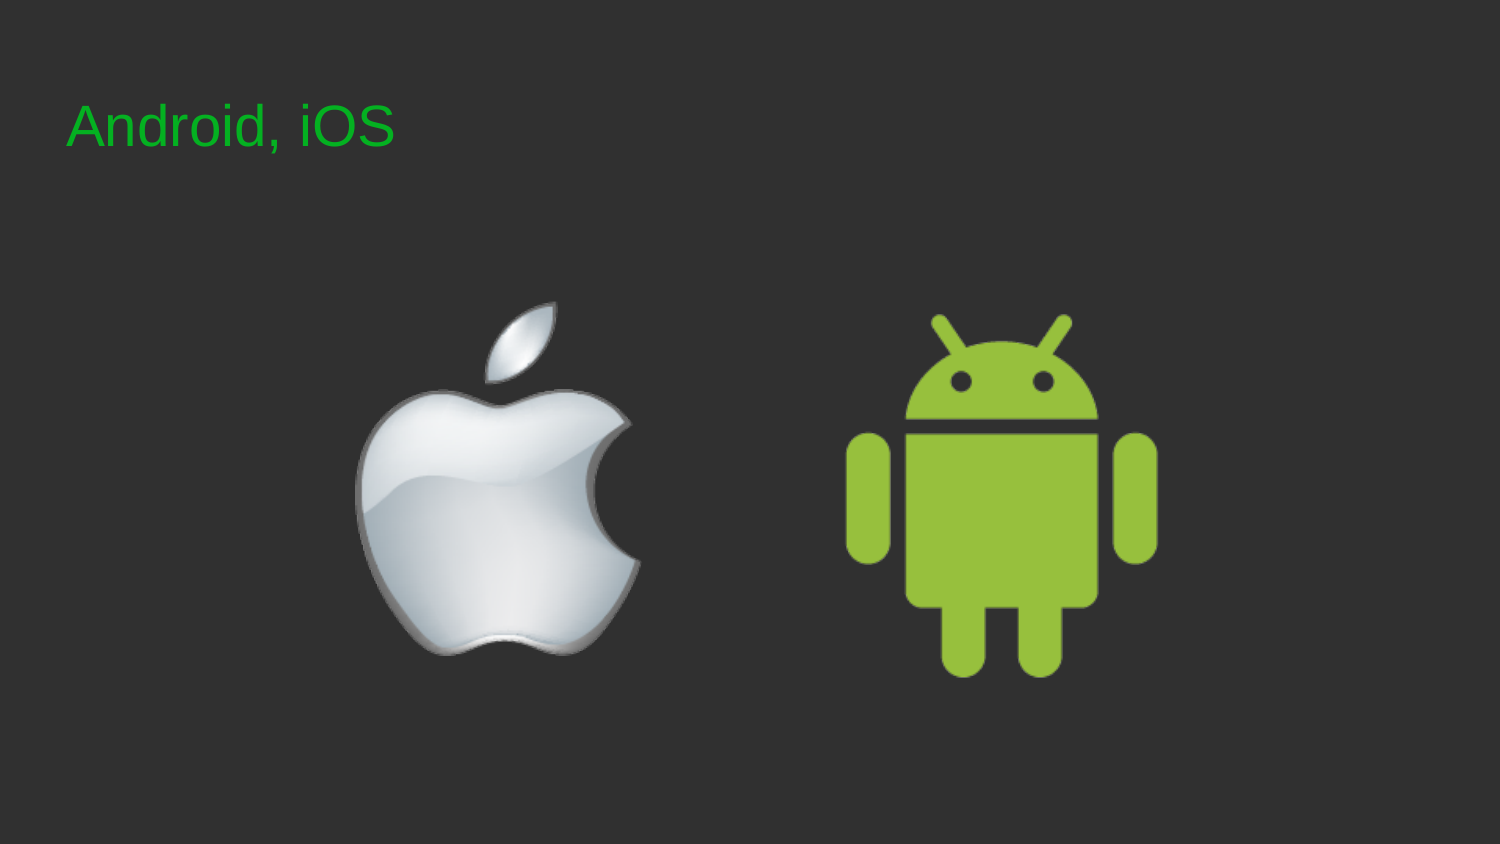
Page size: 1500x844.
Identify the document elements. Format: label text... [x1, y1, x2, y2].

title Android, iOS [51, 72, 1449, 167]
picture [248, 221, 1252, 762]
